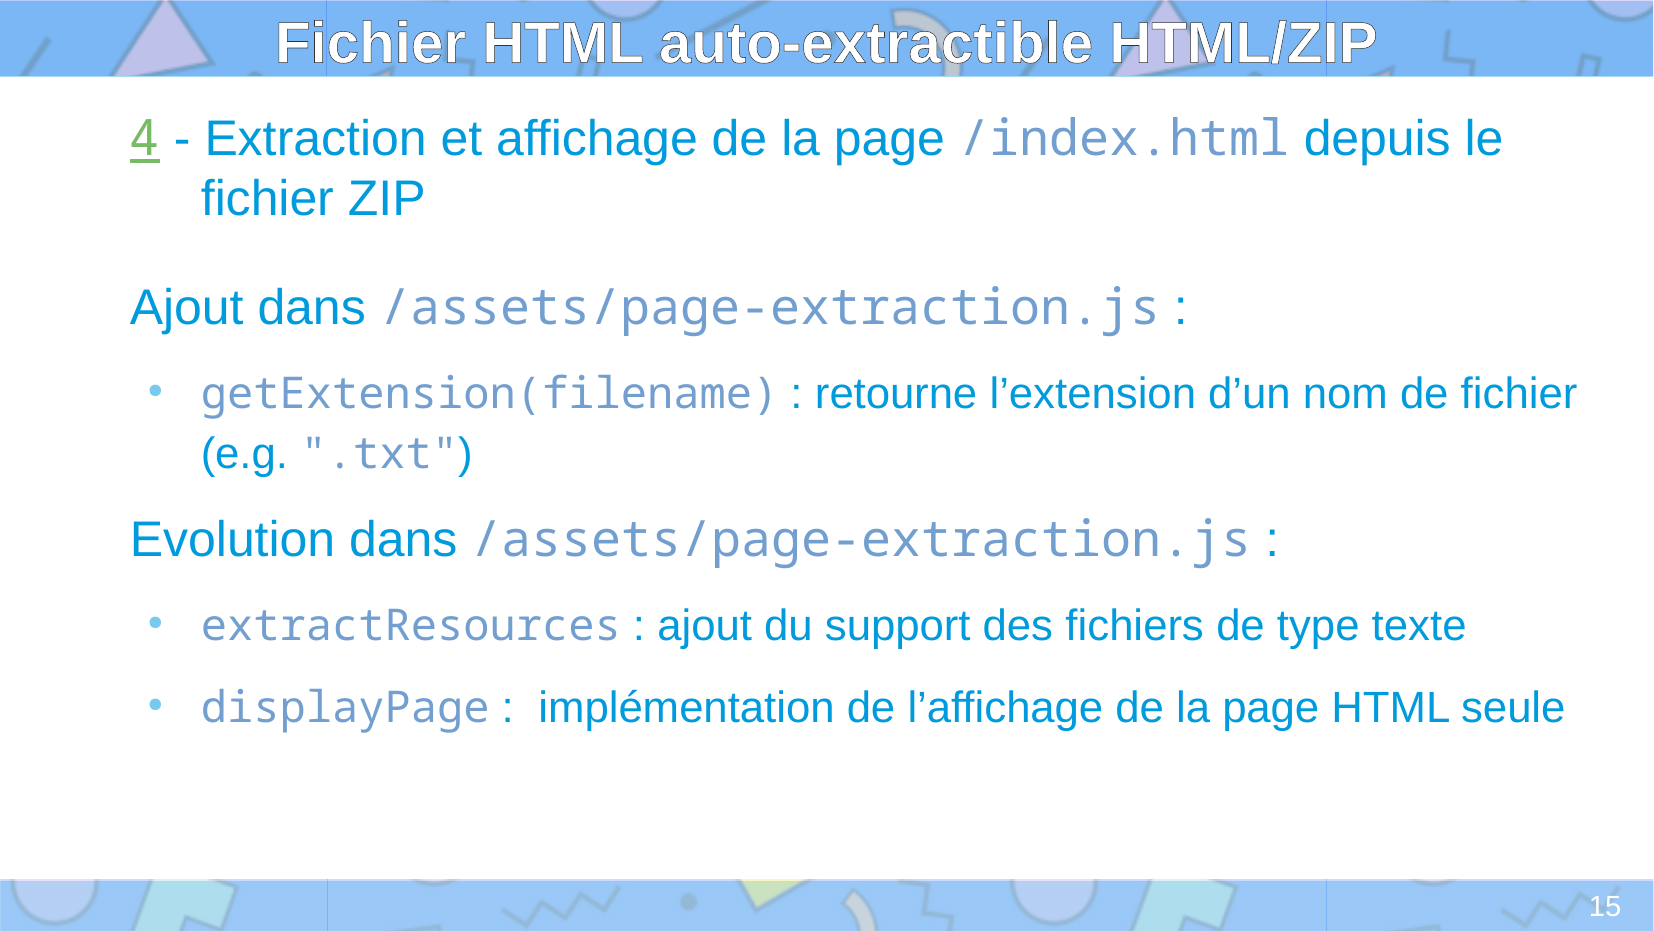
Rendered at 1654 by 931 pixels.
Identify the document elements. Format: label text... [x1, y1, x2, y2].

picture [0, 879, 1654, 931]
title Fichier HTML auto-extractible HTML/ZIP [59, 3, 1595, 82]
list 4 - Extraction et affichage de la page /index.html depuis le fichier ZIP Ajout dans /assets/page-extraction.js : getExtension(filename) : retourne l’extension d’un nom de fichier (e.g. ".txt") Evolution dans /assets/page-extraction.js : extractResources : ajout du support des fichiers de type texte displayPage : implémentation de l’affichage de la page HTML seule [59, 101, 1595, 863]
picture [0, 0, 1654, 76]
